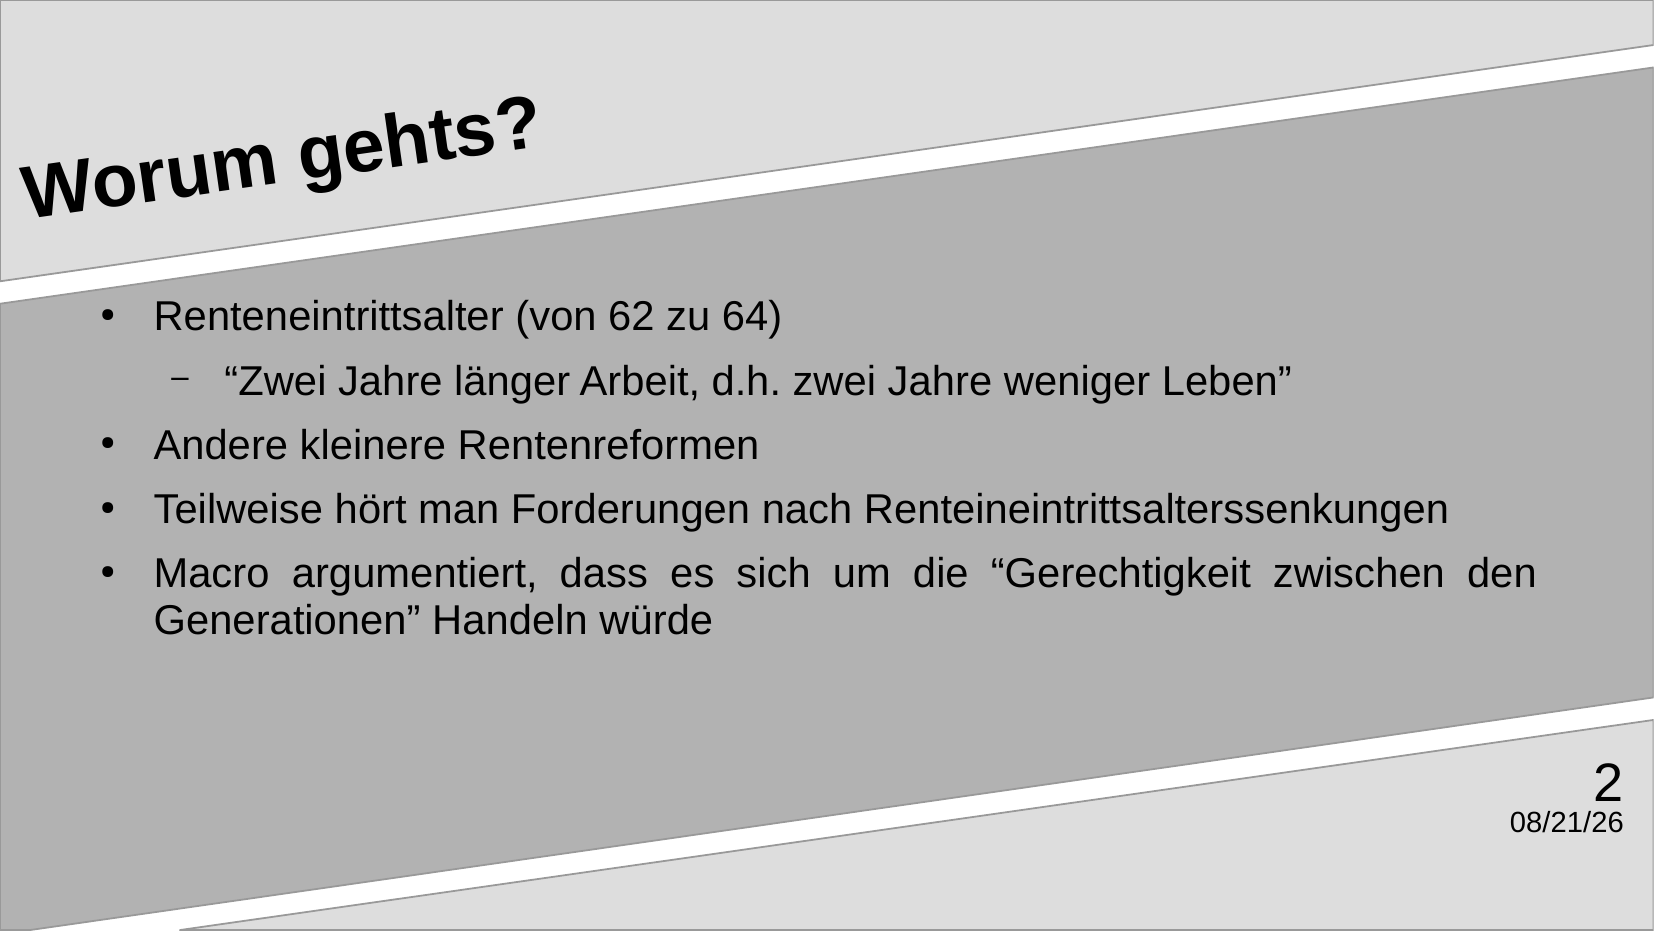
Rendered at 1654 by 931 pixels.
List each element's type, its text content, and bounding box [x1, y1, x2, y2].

title Worum gehts? [11, 0, 1496, 272]
list Renteneintrittsalter (von 62 zu 64) “Zwei Jahre länger Arbeit, d.h. zwei Jahre weniger Leben” Andere kleinere Rentenreformen Teilweise hört man Forderungen nach Renteineintrittsalterssenkungen Macro argumentiert, dass es sich um die “Gerechtigkeit zwischen den Generationen” Handeln würde [82, 292, 1538, 833]
